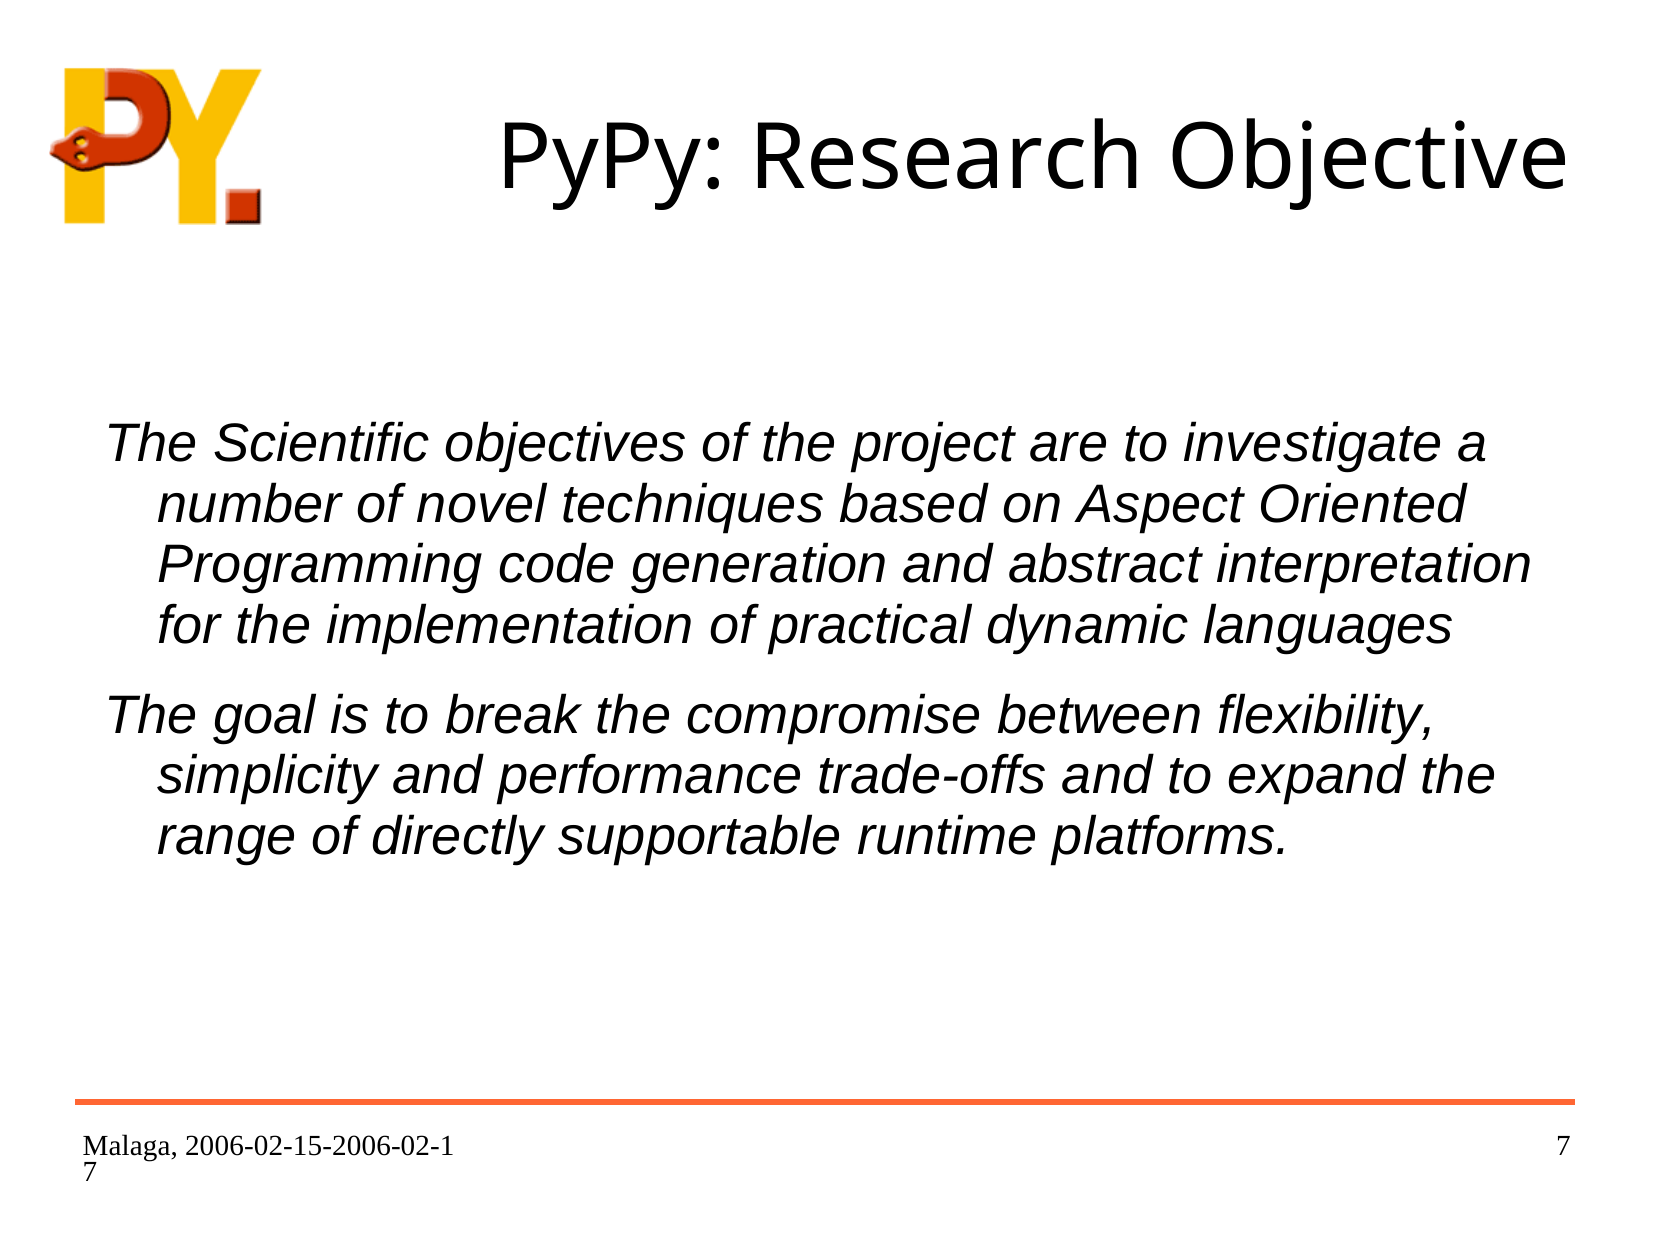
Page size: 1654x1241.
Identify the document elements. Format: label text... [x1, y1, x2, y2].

picture [49, 67, 263, 225]
title PyPy: Research Objective [300, 49, 1571, 257]
list The Scientific objectives of the project are to investigate a number of novel techniques based on Aspect Oriented Programming code generation and abstract interpretation for the implementation of practical dynamic languages The goal is to break the compromise between flexibility, simplicity and performance trade-offs and to expand the range of directly supportable runtime platforms. [86, 412, 1576, 1023]
